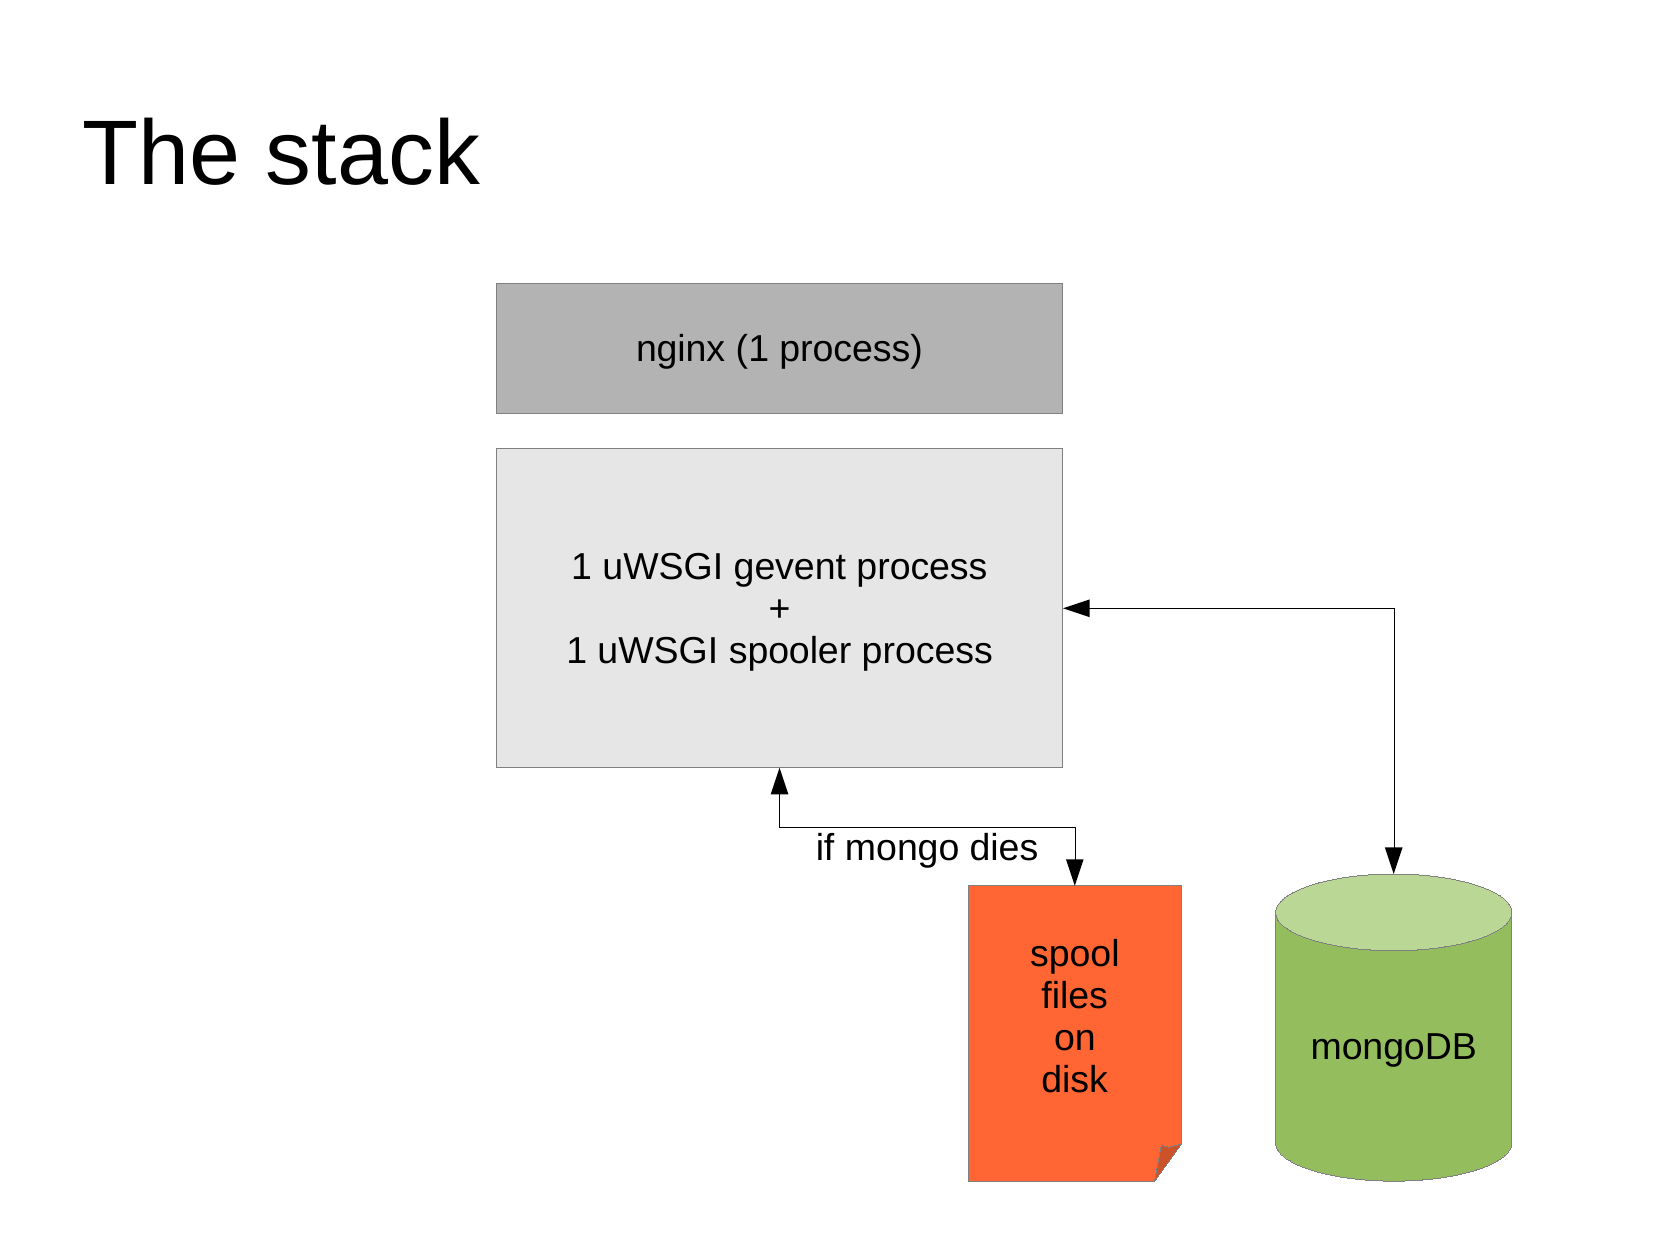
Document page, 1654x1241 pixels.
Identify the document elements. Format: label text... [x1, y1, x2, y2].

text_box 1 uWSGI gevent process + 1 uWSGI spooler process [496, 448, 1063, 768]
text_box nginx (1 process) [496, 283, 1063, 414]
text_box mongoDB [1275, 915, 1512, 1182]
text_box spool files on disk [968, 885, 1182, 1182]
title The stack [82, 49, 1571, 257]
